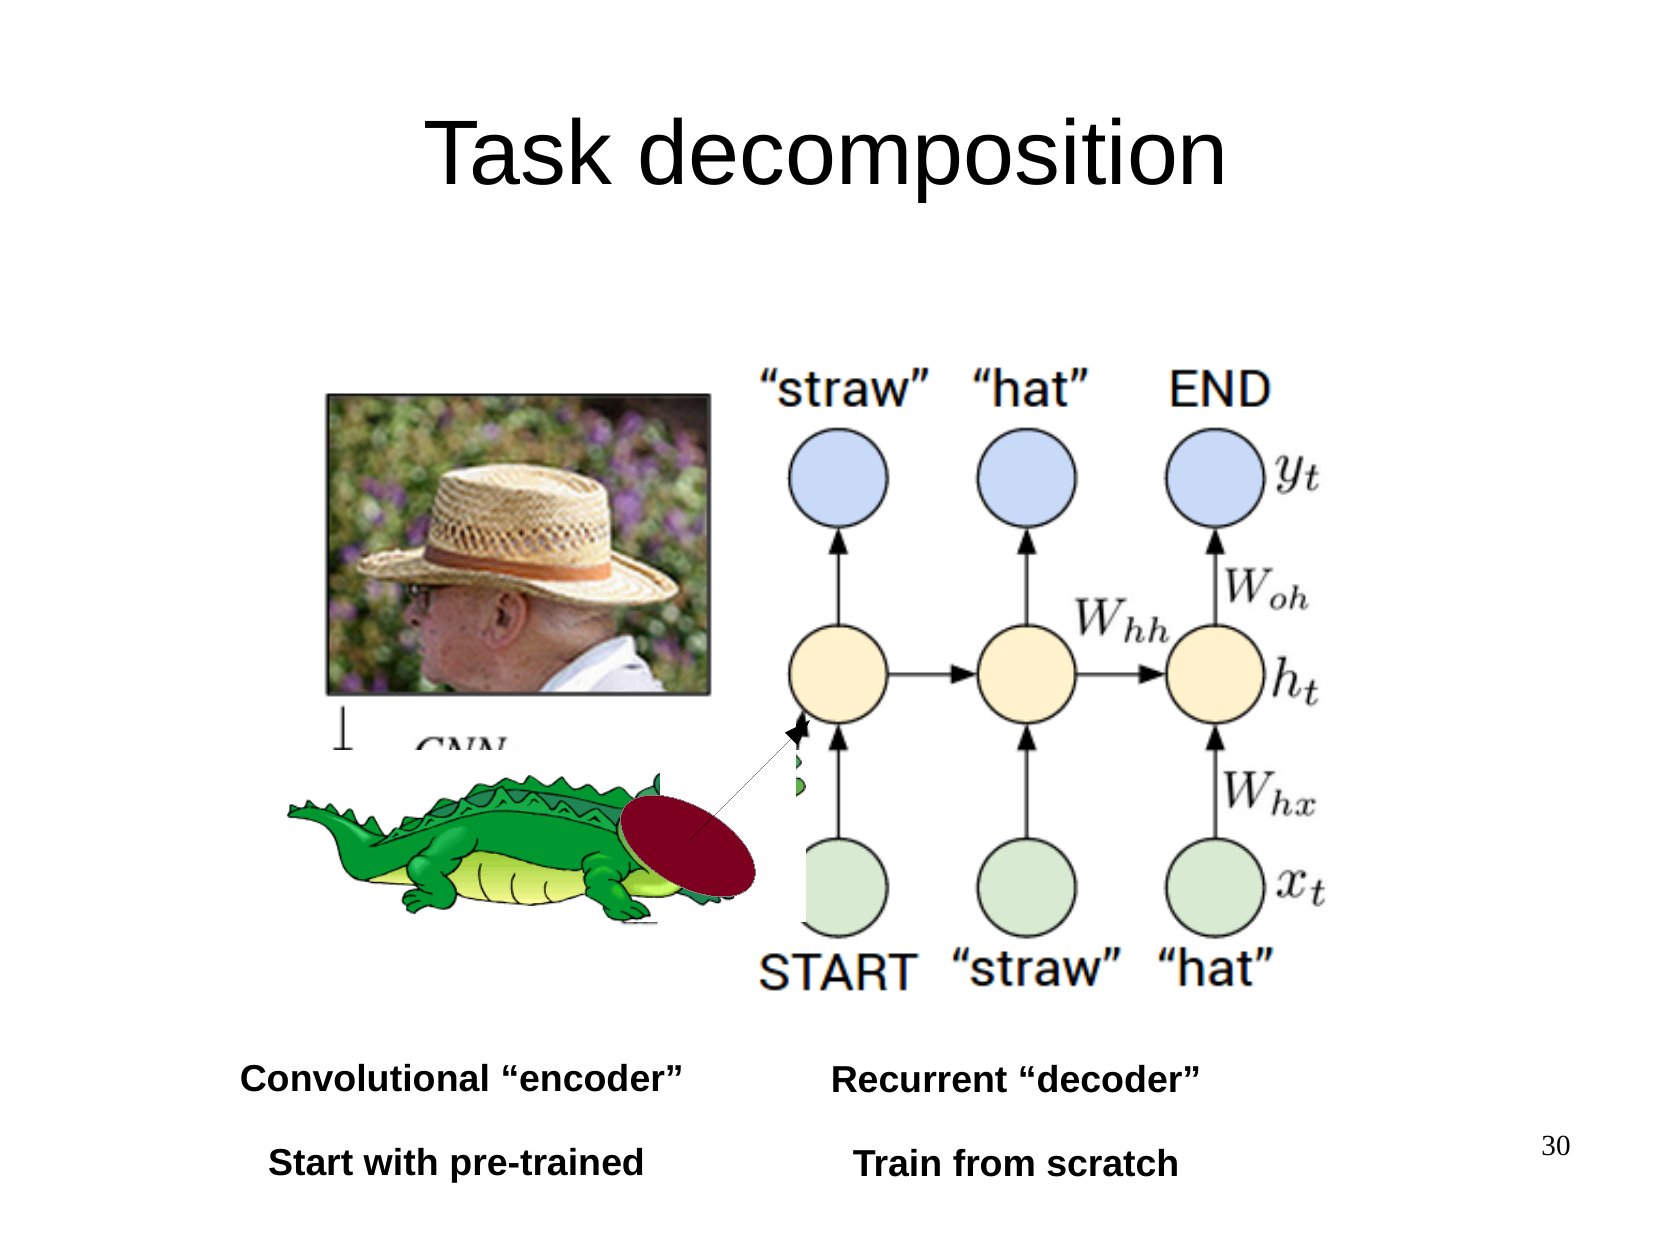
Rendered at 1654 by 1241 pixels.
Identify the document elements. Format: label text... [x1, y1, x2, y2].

text_box Recurrent “decoder” Train from scratch [816, 1051, 1217, 1193]
text_box Convolutional “encoder” Start with pre-trained [225, 1050, 699, 1191]
text_box [620, 720, 796, 897]
title Task decomposition [82, 49, 1571, 257]
picture [287, 362, 1338, 995]
